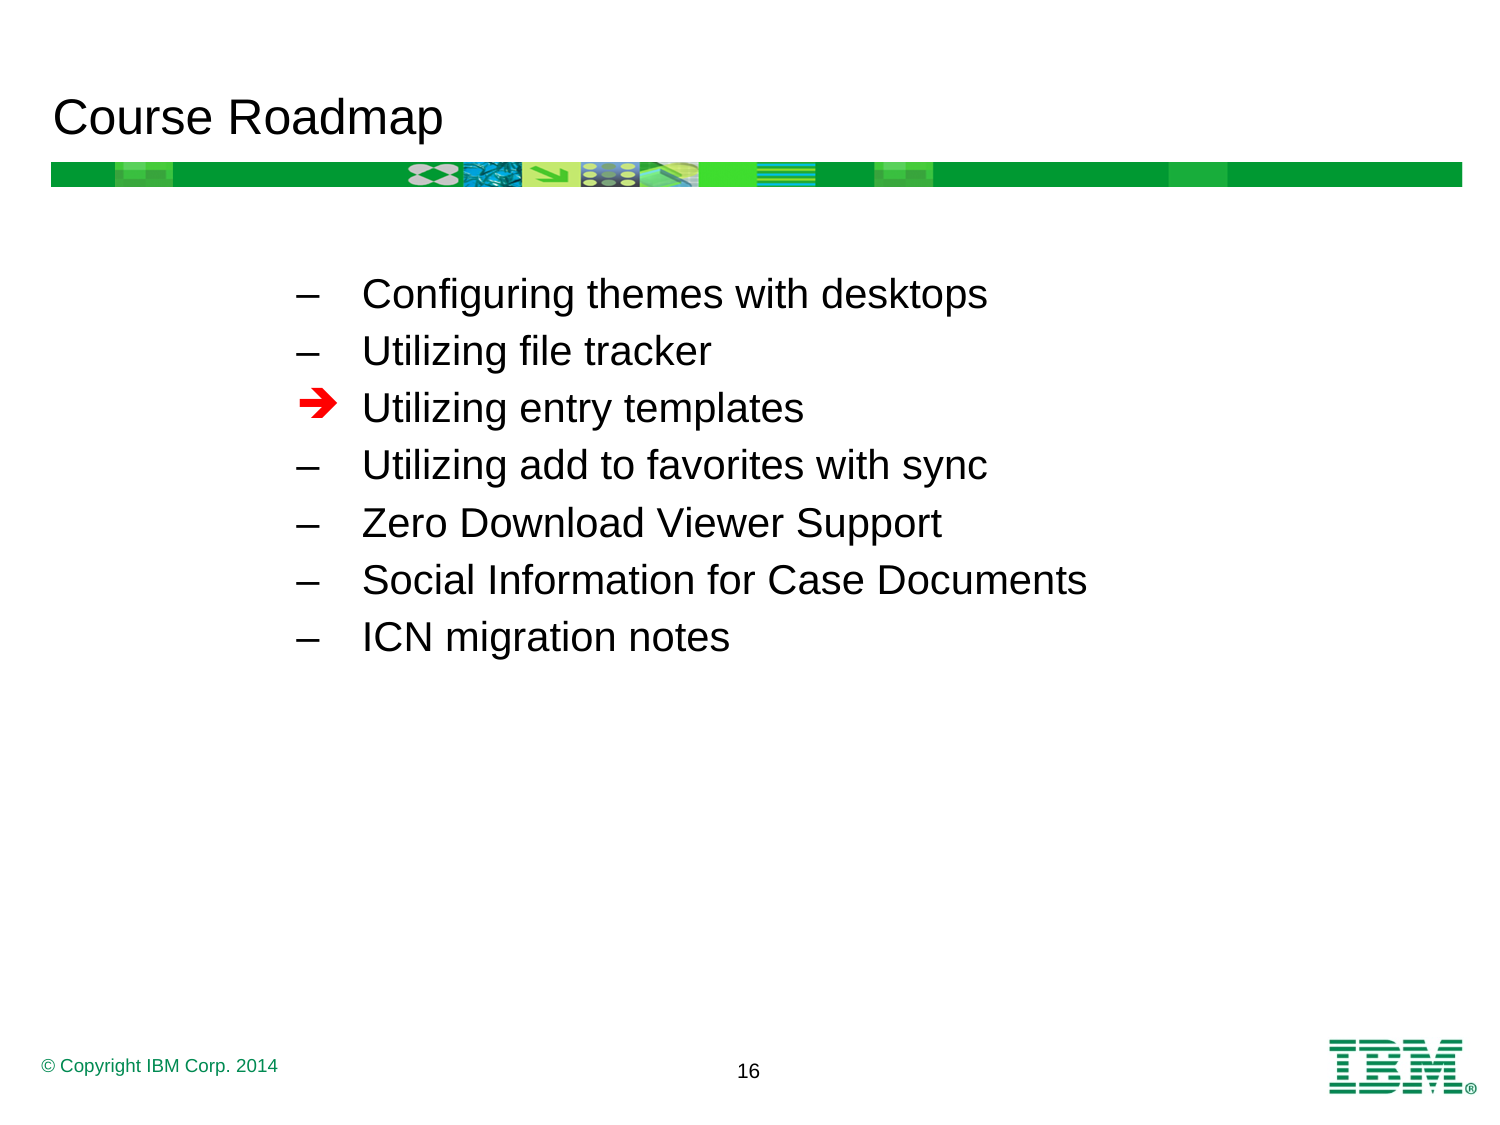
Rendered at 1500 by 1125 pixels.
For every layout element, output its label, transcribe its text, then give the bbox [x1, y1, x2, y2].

list Configuring themes with desktops Utilizing file tracker Utilizing entry templates Utilizing add to favorites with sync Zero Download Viewer Support Social Information for Case Documents ICN migration notes [75, 262, 1426, 1005]
picture [50, 161, 1463, 189]
picture [1327, 1037, 1479, 1096]
title Course Roadmap [37, 45, 1388, 188]
